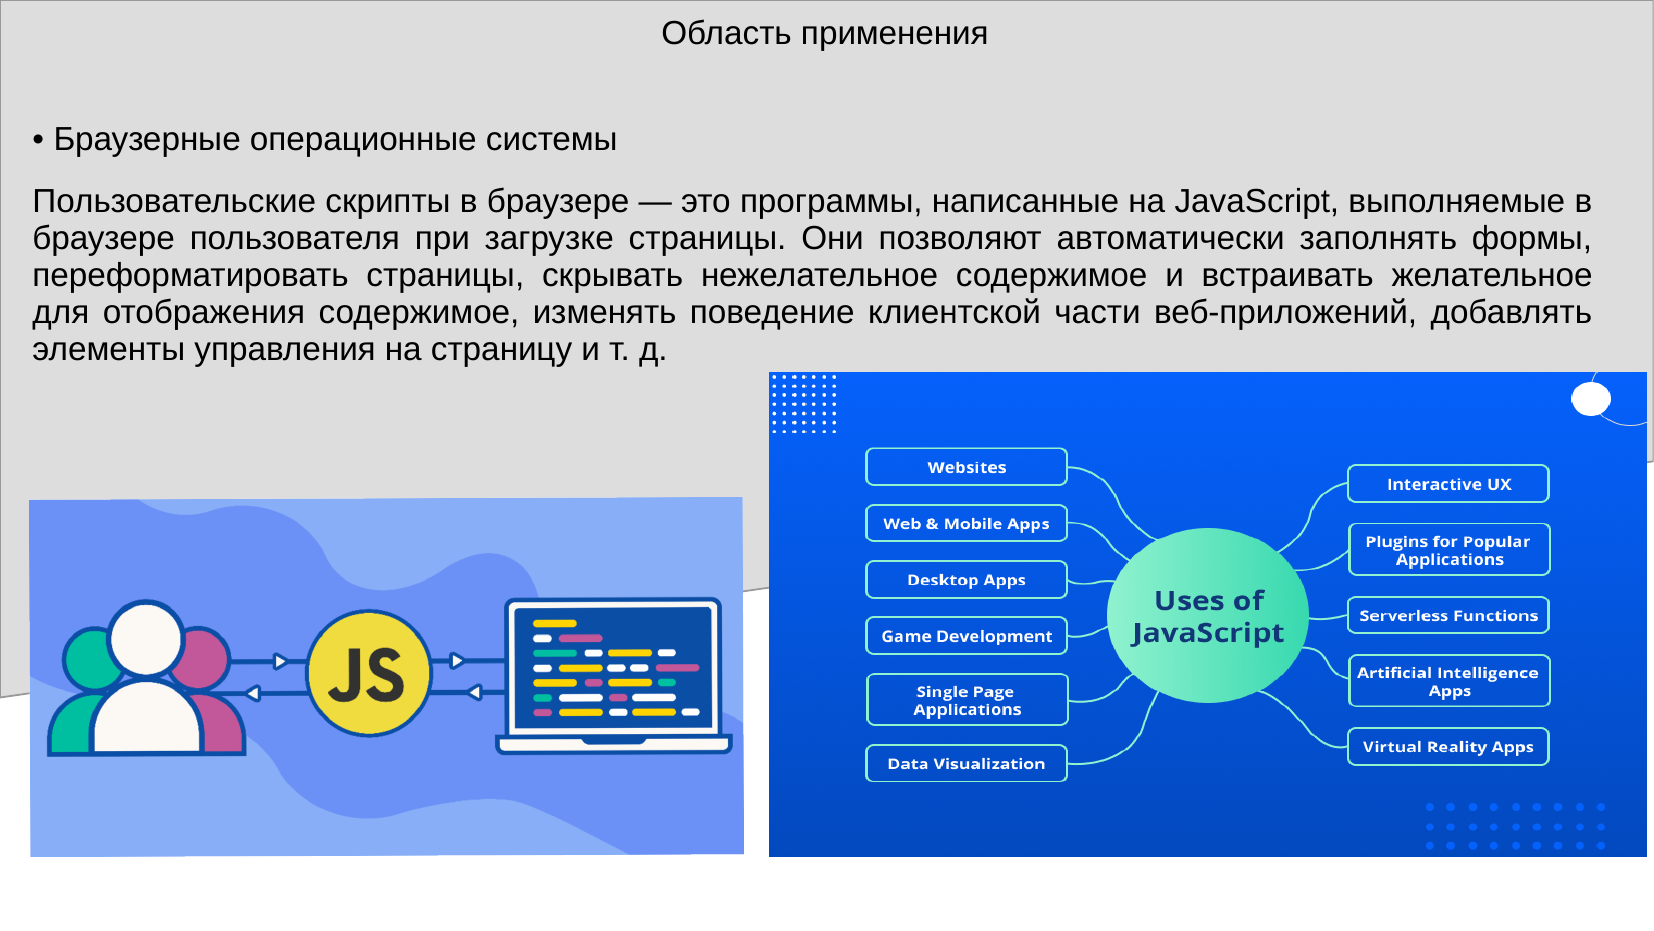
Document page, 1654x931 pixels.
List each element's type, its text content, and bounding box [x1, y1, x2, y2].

list • Браузерные операционные системы Пользовательские скрипты в браузере — это программы, написанные на JavaScript, выполняемые в браузере пользователя при загрузке страницы. Они позволяют автоматически заполнять формы, переформатировать страницы, скрывать нежелательное содержимое и встраивать желательное для отображения содержимое, изменять поведение клиентской части веб-приложений, добавлять элементы управления на страницу и т. д. [32, 59, 1595, 414]
text_box Область применения [646, 7, 1004, 60]
picture [769, 372, 1647, 857]
picture [28, 496, 744, 857]
